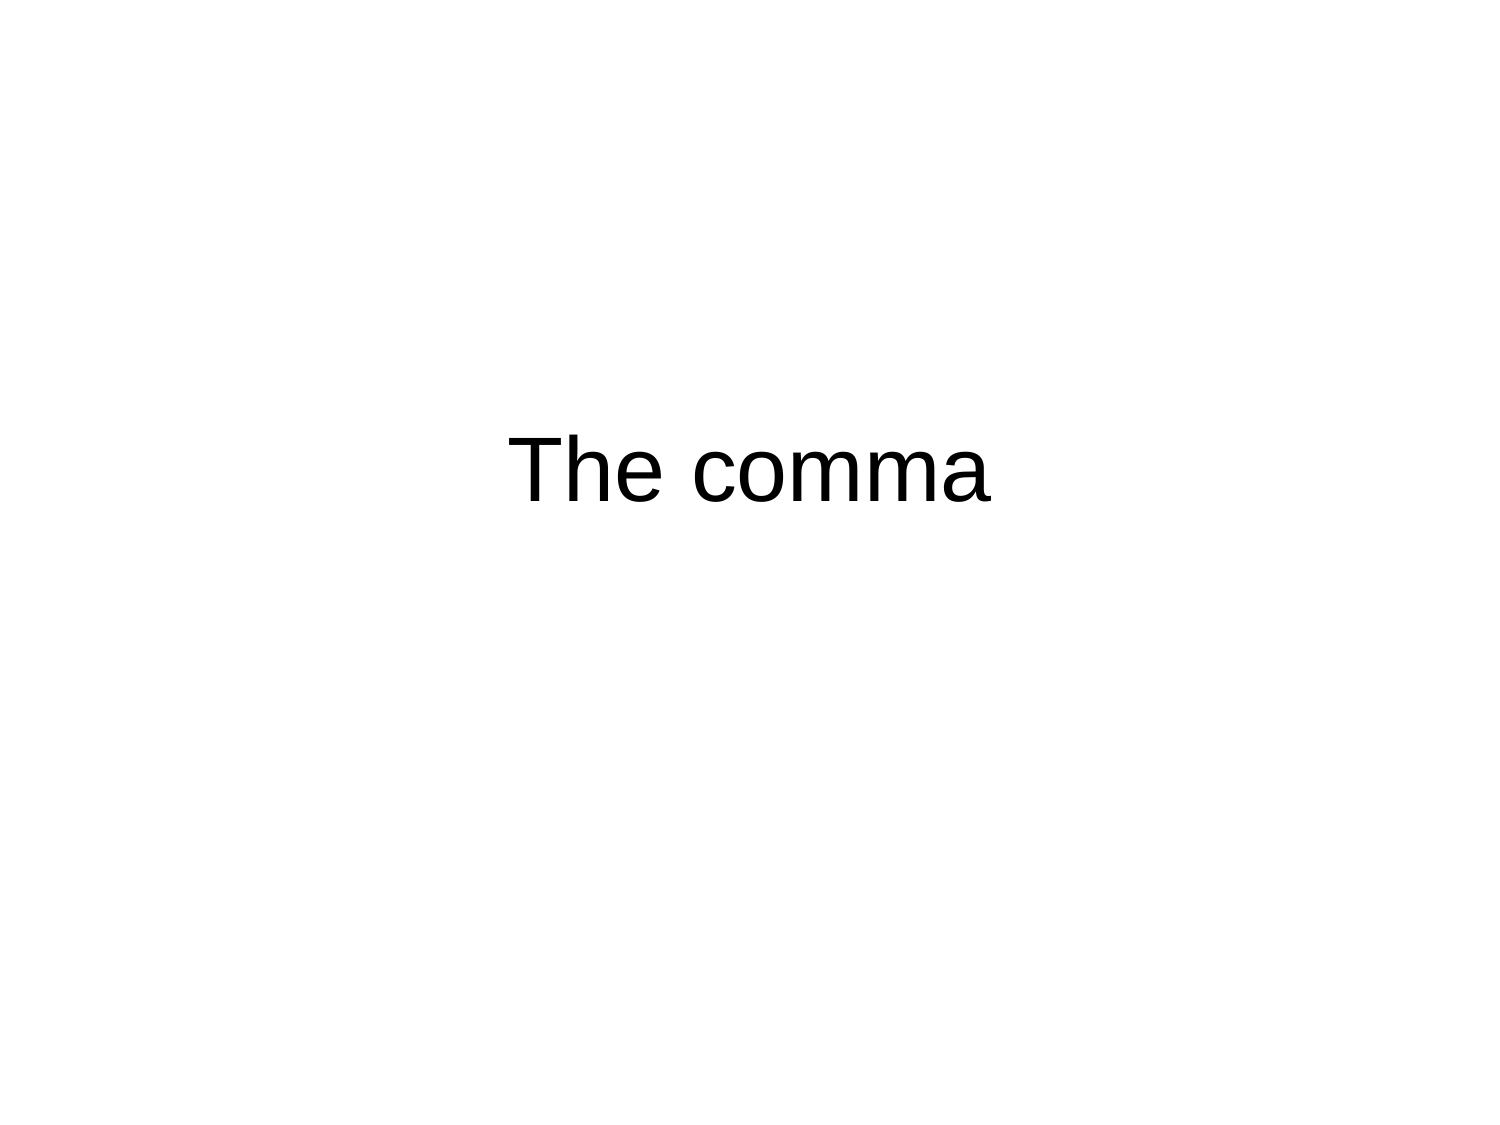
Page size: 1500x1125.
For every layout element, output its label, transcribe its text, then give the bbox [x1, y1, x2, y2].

title The comma [112, 349, 1388, 591]
